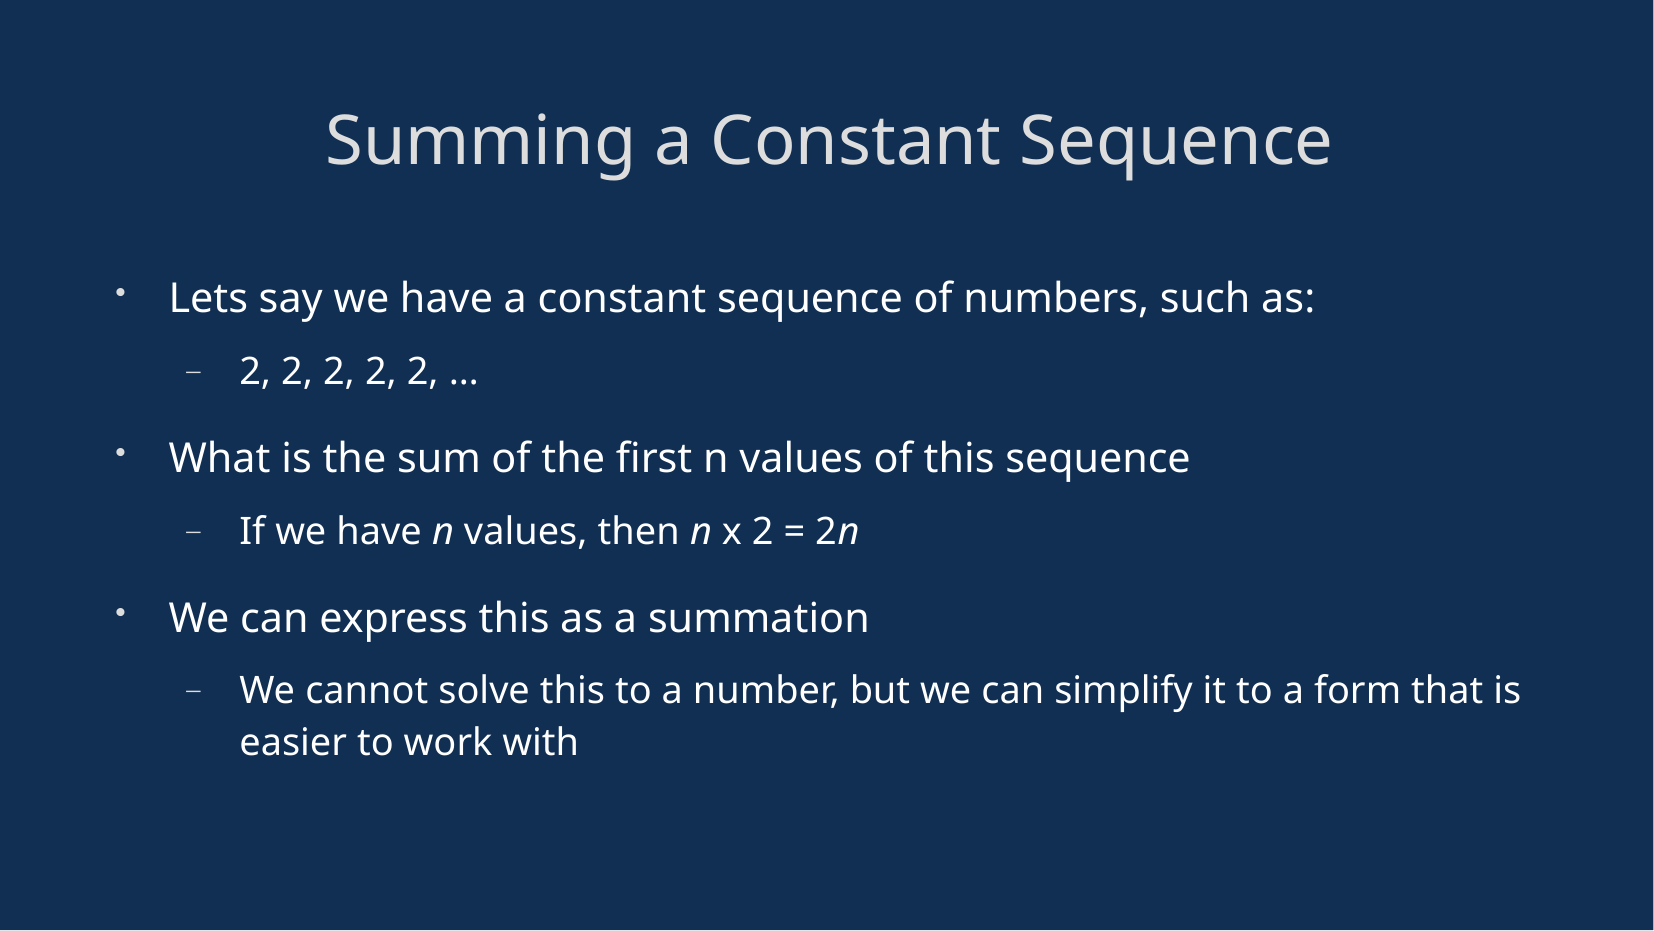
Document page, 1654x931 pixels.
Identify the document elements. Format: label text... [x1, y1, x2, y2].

list Lets say we have a constant sequence of numbers, such as: 2, 2, 2, 2, 2, … What is the sum of the first n values of this sequence If we have n values, then n x 2 = 2n We can express this as a summation We cannot solve this to a number, but we can simplify it to a form that is easier to work with [97, 268, 1563, 806]
title Summing a Constant Sequence [97, 56, 1563, 220]
